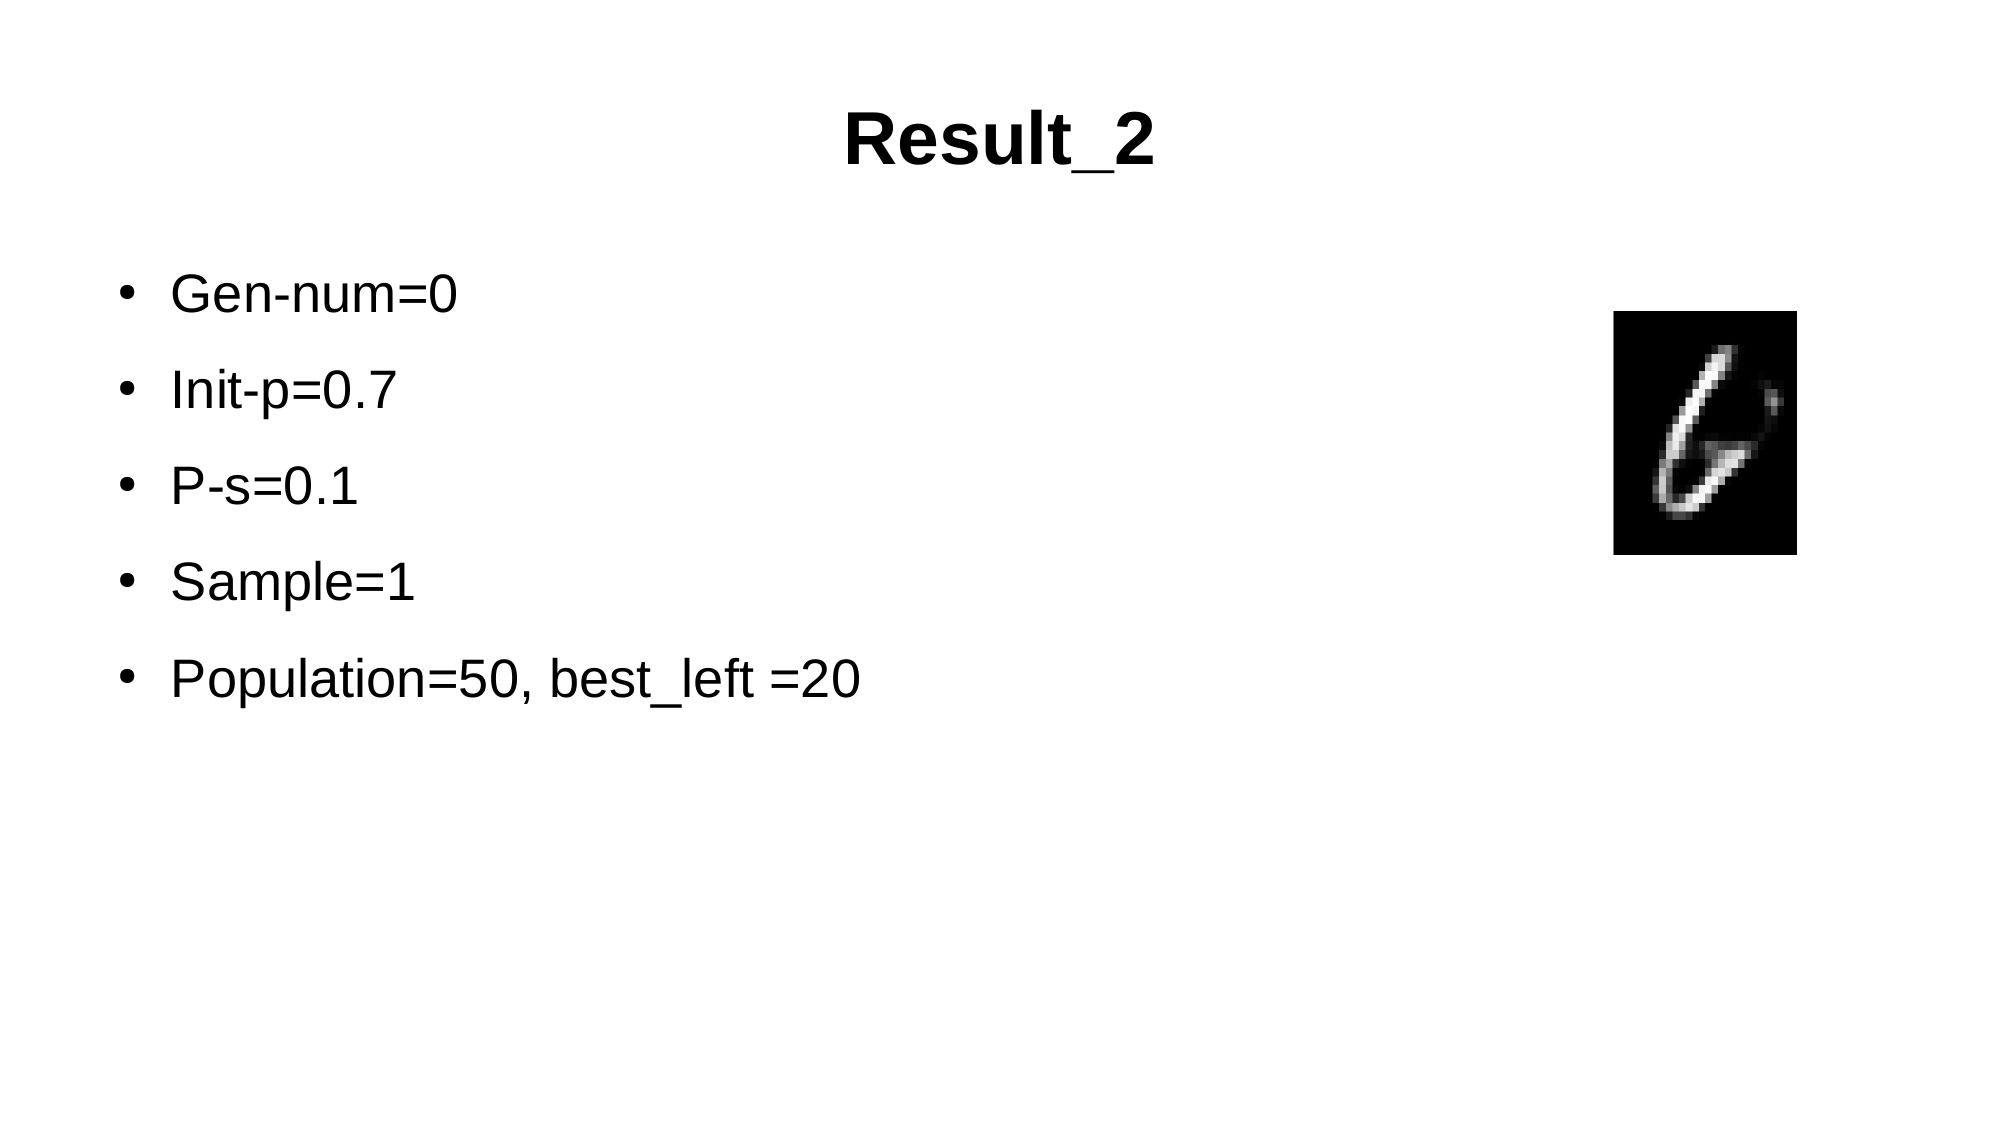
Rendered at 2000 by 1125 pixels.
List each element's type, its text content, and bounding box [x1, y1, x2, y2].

title Result_2 [99, 44, 1900, 233]
picture [1542, 272, 1860, 590]
list Gen-num=0 Init-p=0.7 P-s=0.1 Sample=1 Population=50, best_left =20 [99, 263, 1900, 916]
